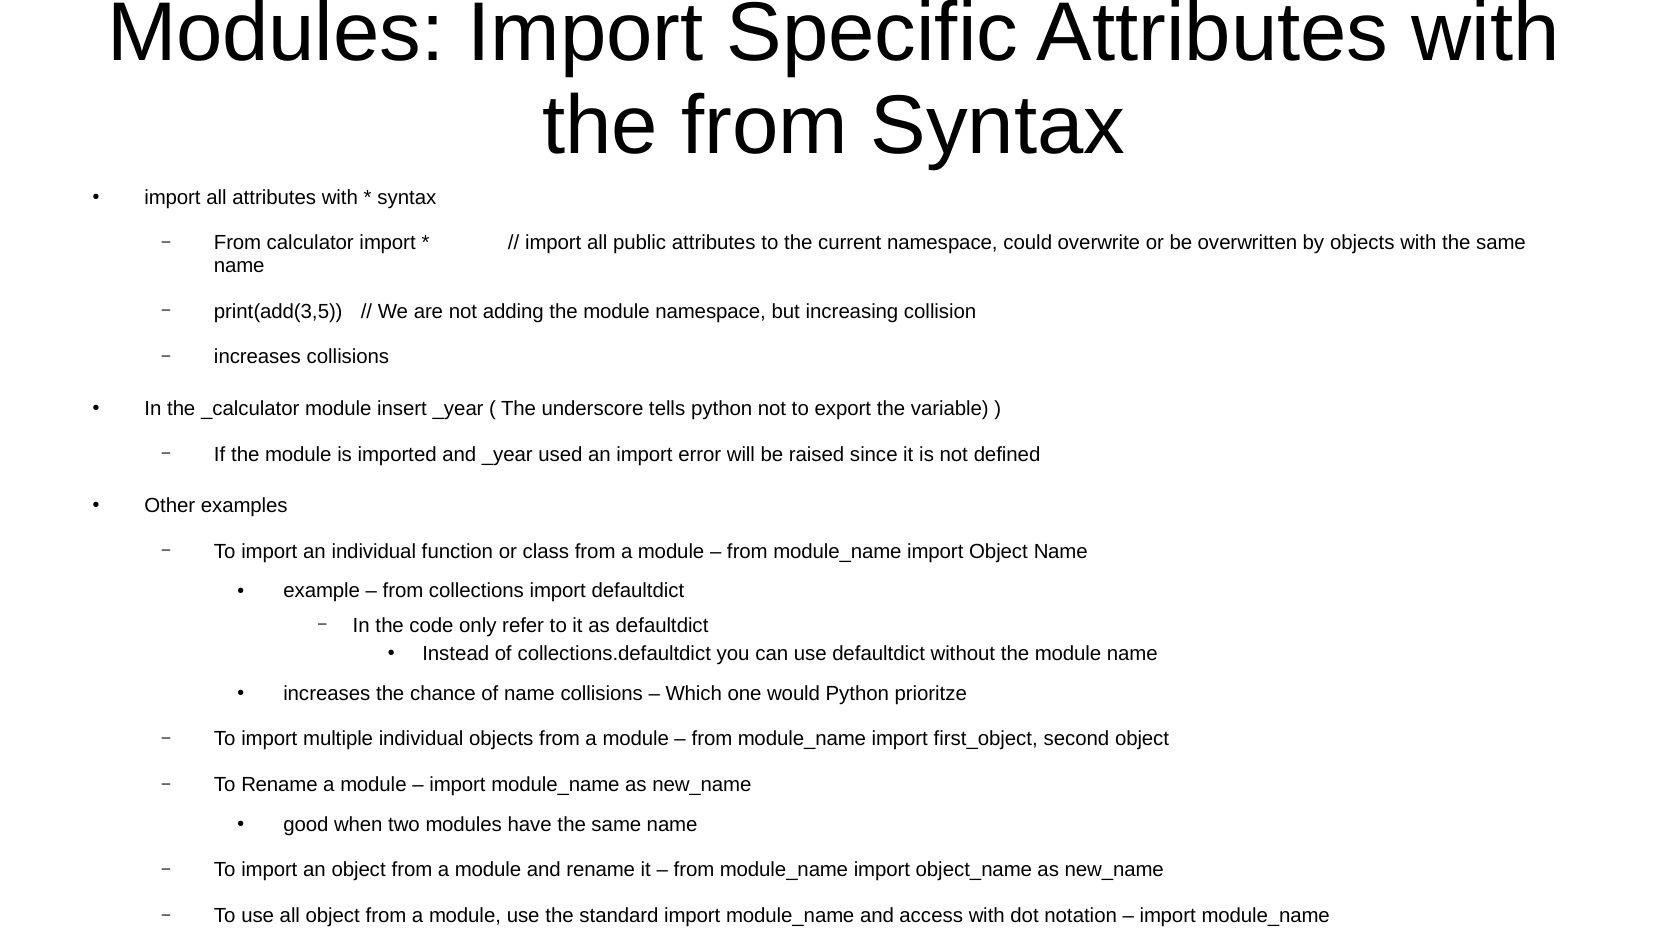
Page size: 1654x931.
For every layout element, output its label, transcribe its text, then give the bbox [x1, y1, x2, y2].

title Modules: Import Specific Attributes with the from Syntax [90, 0, 1579, 172]
list import all attributes with * syntax From calculator import * // import all public attributes to the current namespace, could overwrite or be overwritten by objects with the same name print(add(3,5)) // We are not adding the module namespace, but increasing collision increases collisions In the _calculator module insert _year ( The underscore tells python not to export the variable) ) If the module is imported and _year used an import error will be raised since it is not defined Other examples To import an individual function or class from a module – from module_name import Object Name example – from collections import defaultdict In the code only refer to it as defaultdict Instead of collections.defaultdict you can use defaultdict without the module name increases the chance of name collisions – Which one would Python prioritze To import multiple individual objects from a module – from module_name import first_object, second object To Rename a module – import module_name as new_name good when two modules have the same name To import an object from a module and rename it – from module_name import object_name as new_name To use all object from a module, use the standard import module_name and access with dot notation – import module_name [75, 186, 1564, 931]
